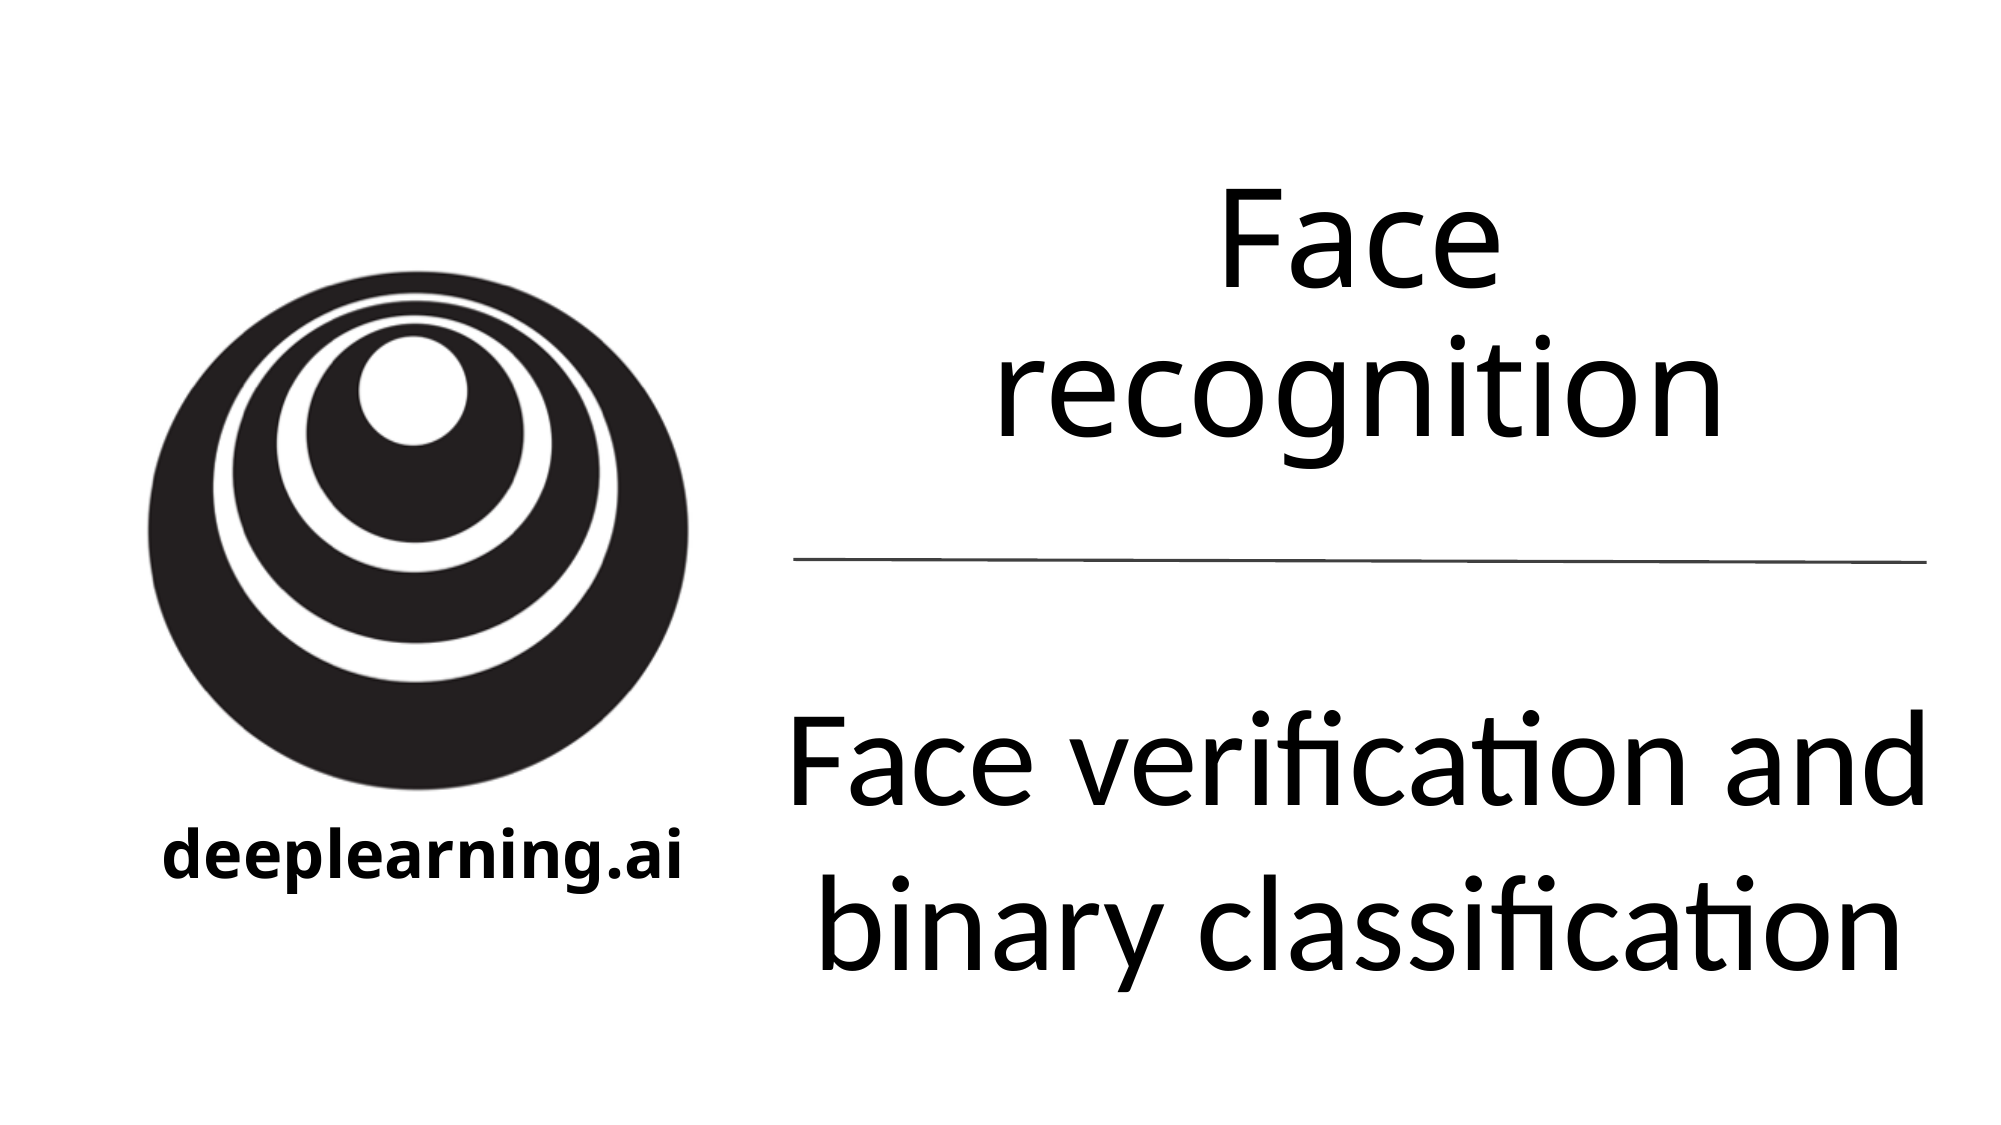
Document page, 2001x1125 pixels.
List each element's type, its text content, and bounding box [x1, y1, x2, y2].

title Face recognition [848, 161, 1872, 462]
picture [108, 234, 739, 768]
text_box deeplearning.ai [56, 768, 759, 901]
text_box Face verification and binary classification [759, 660, 1961, 1009]
text_box [179, 194, 669, 702]
